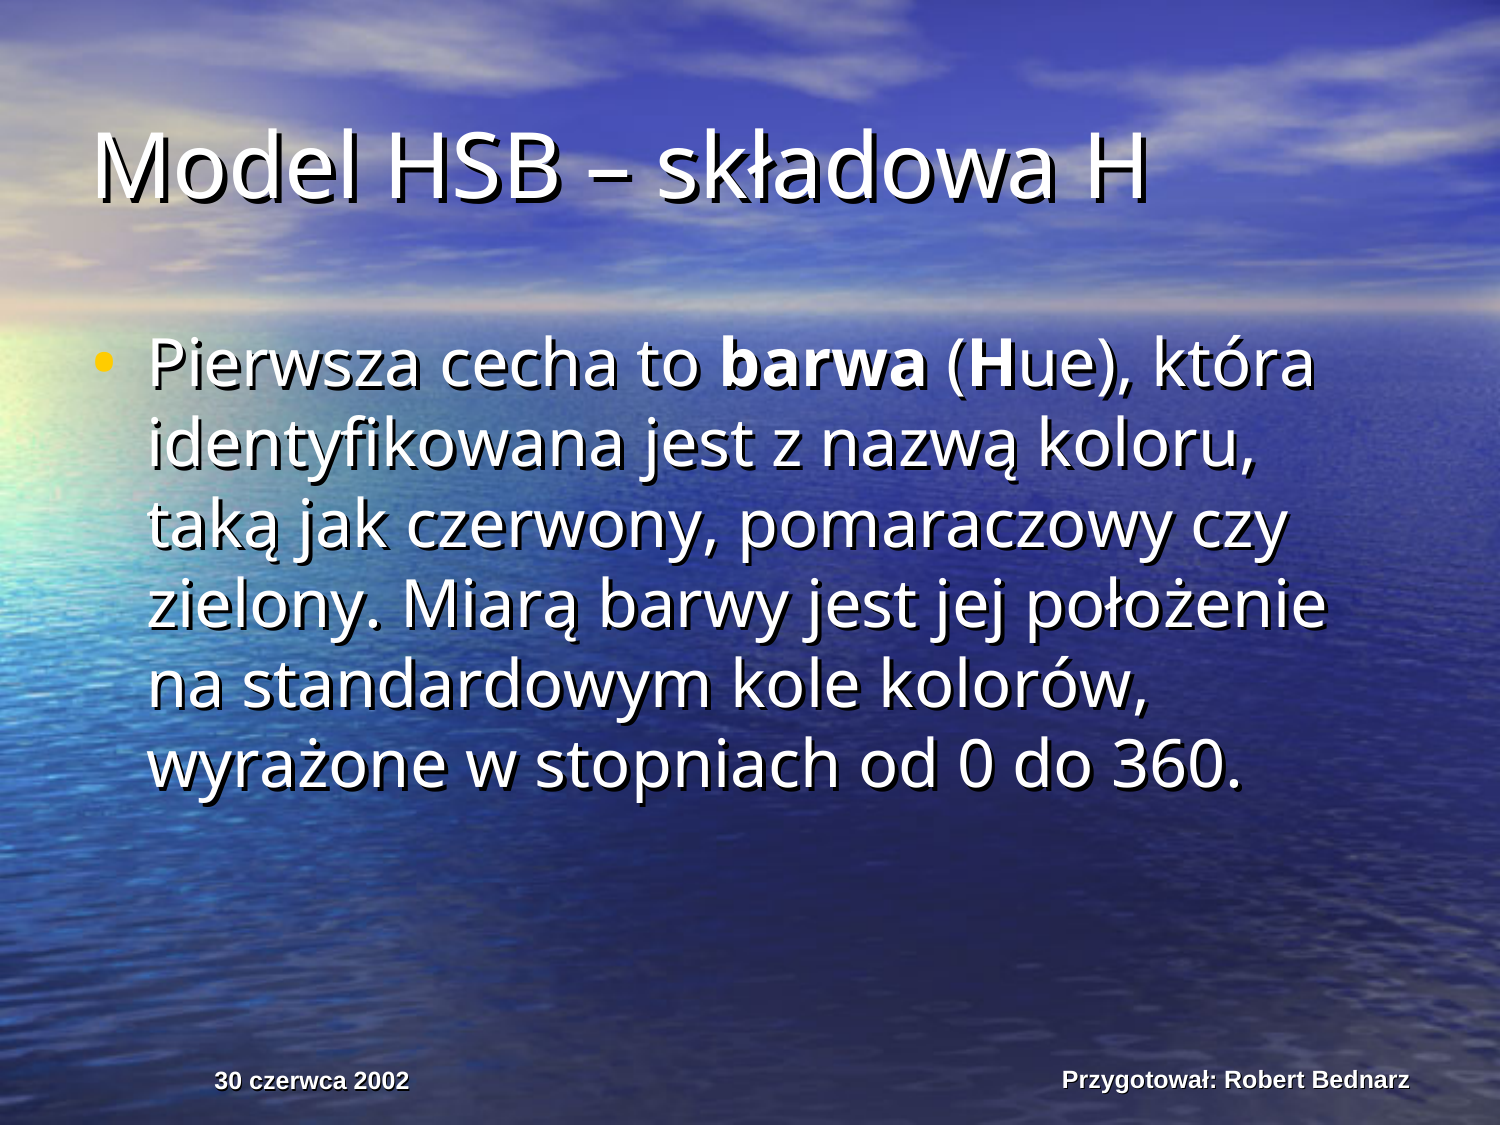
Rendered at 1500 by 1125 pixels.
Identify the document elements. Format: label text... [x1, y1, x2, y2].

picture [0, 0, 1500, 1125]
list Pierwsza cecha to barwa (Hue), która identyfikowana jest z nazwą koloru, taką jak czerwony, pomaraczowy czy zielony. Miarą barwy jest jej położenie na standardowym kole kolorów, wyrażone w stopniach od 0 do 360. [75, 312, 1426, 847]
title Model HSB – składowa H [75, 47, 1426, 276]
